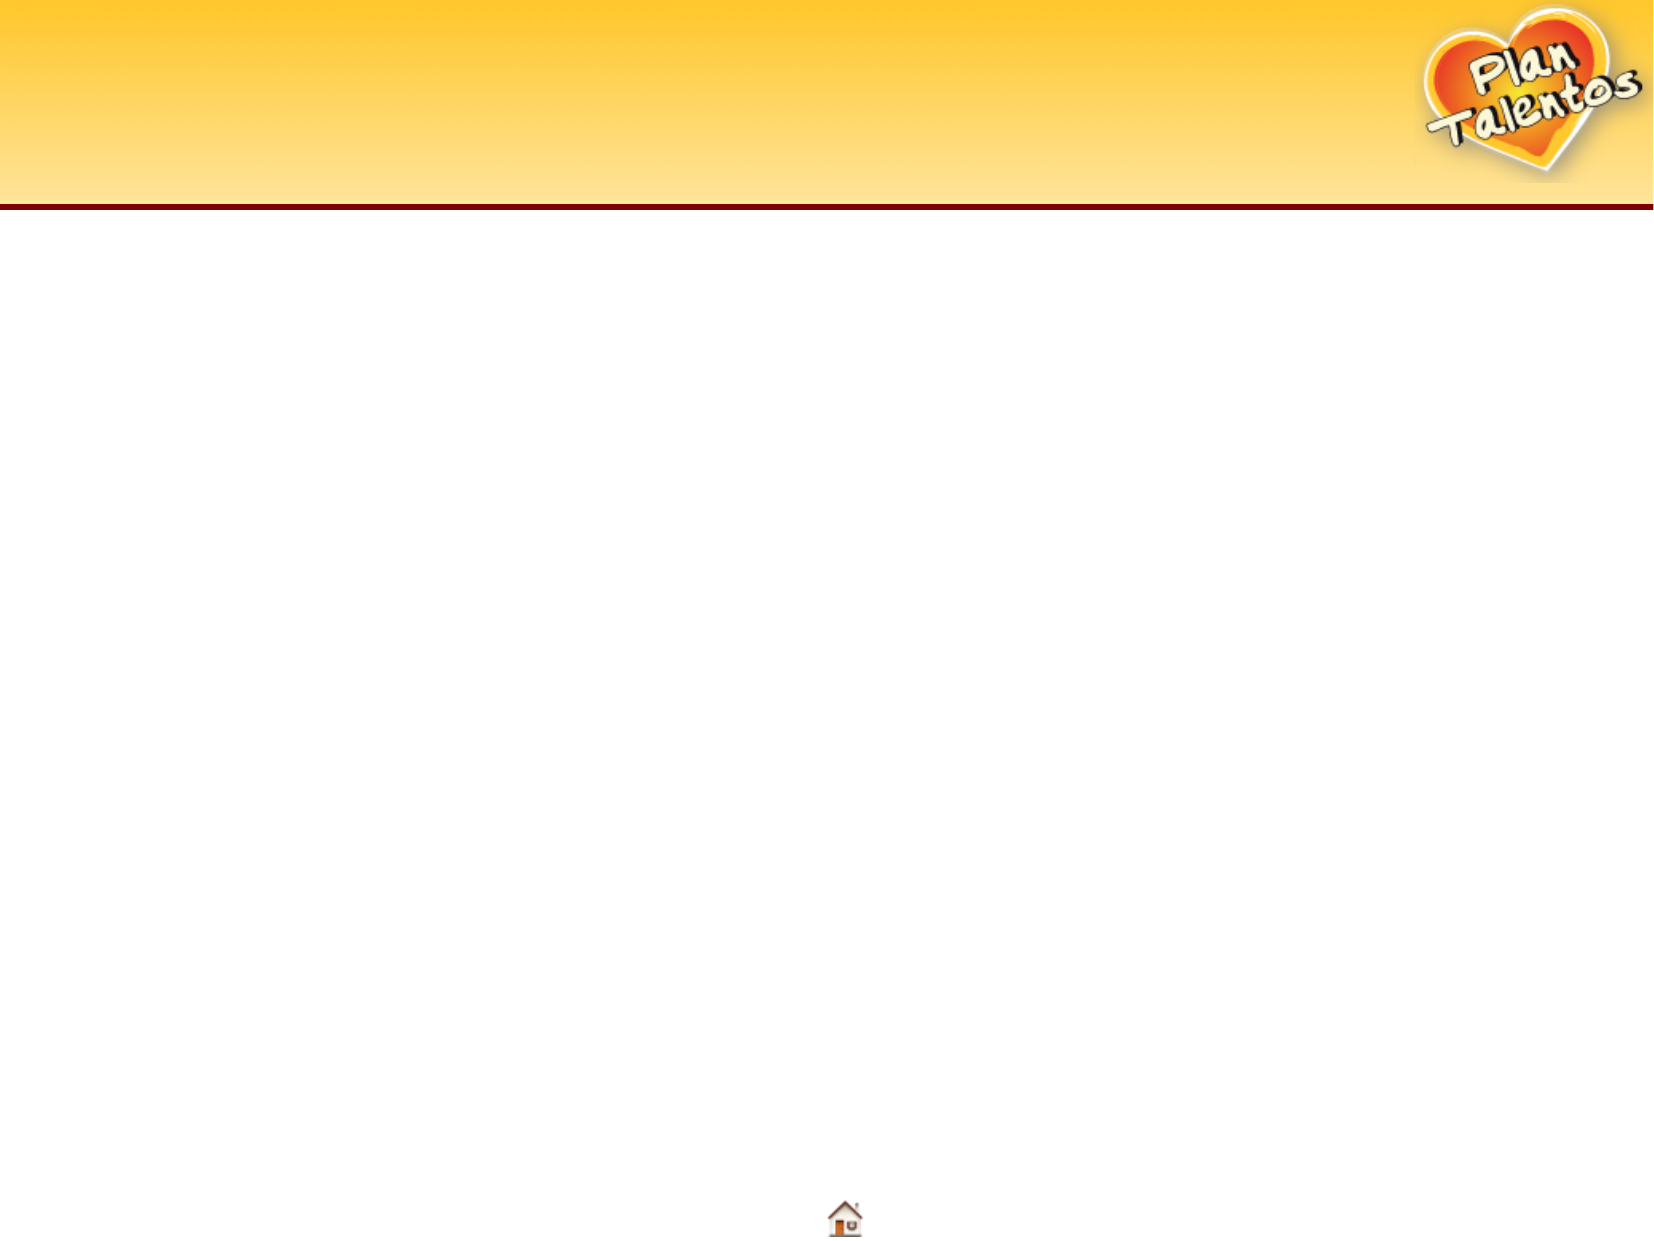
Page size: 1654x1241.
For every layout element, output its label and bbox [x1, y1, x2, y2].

picture [0, 0, 1654, 204]
picture [826, 1198, 865, 1237]
